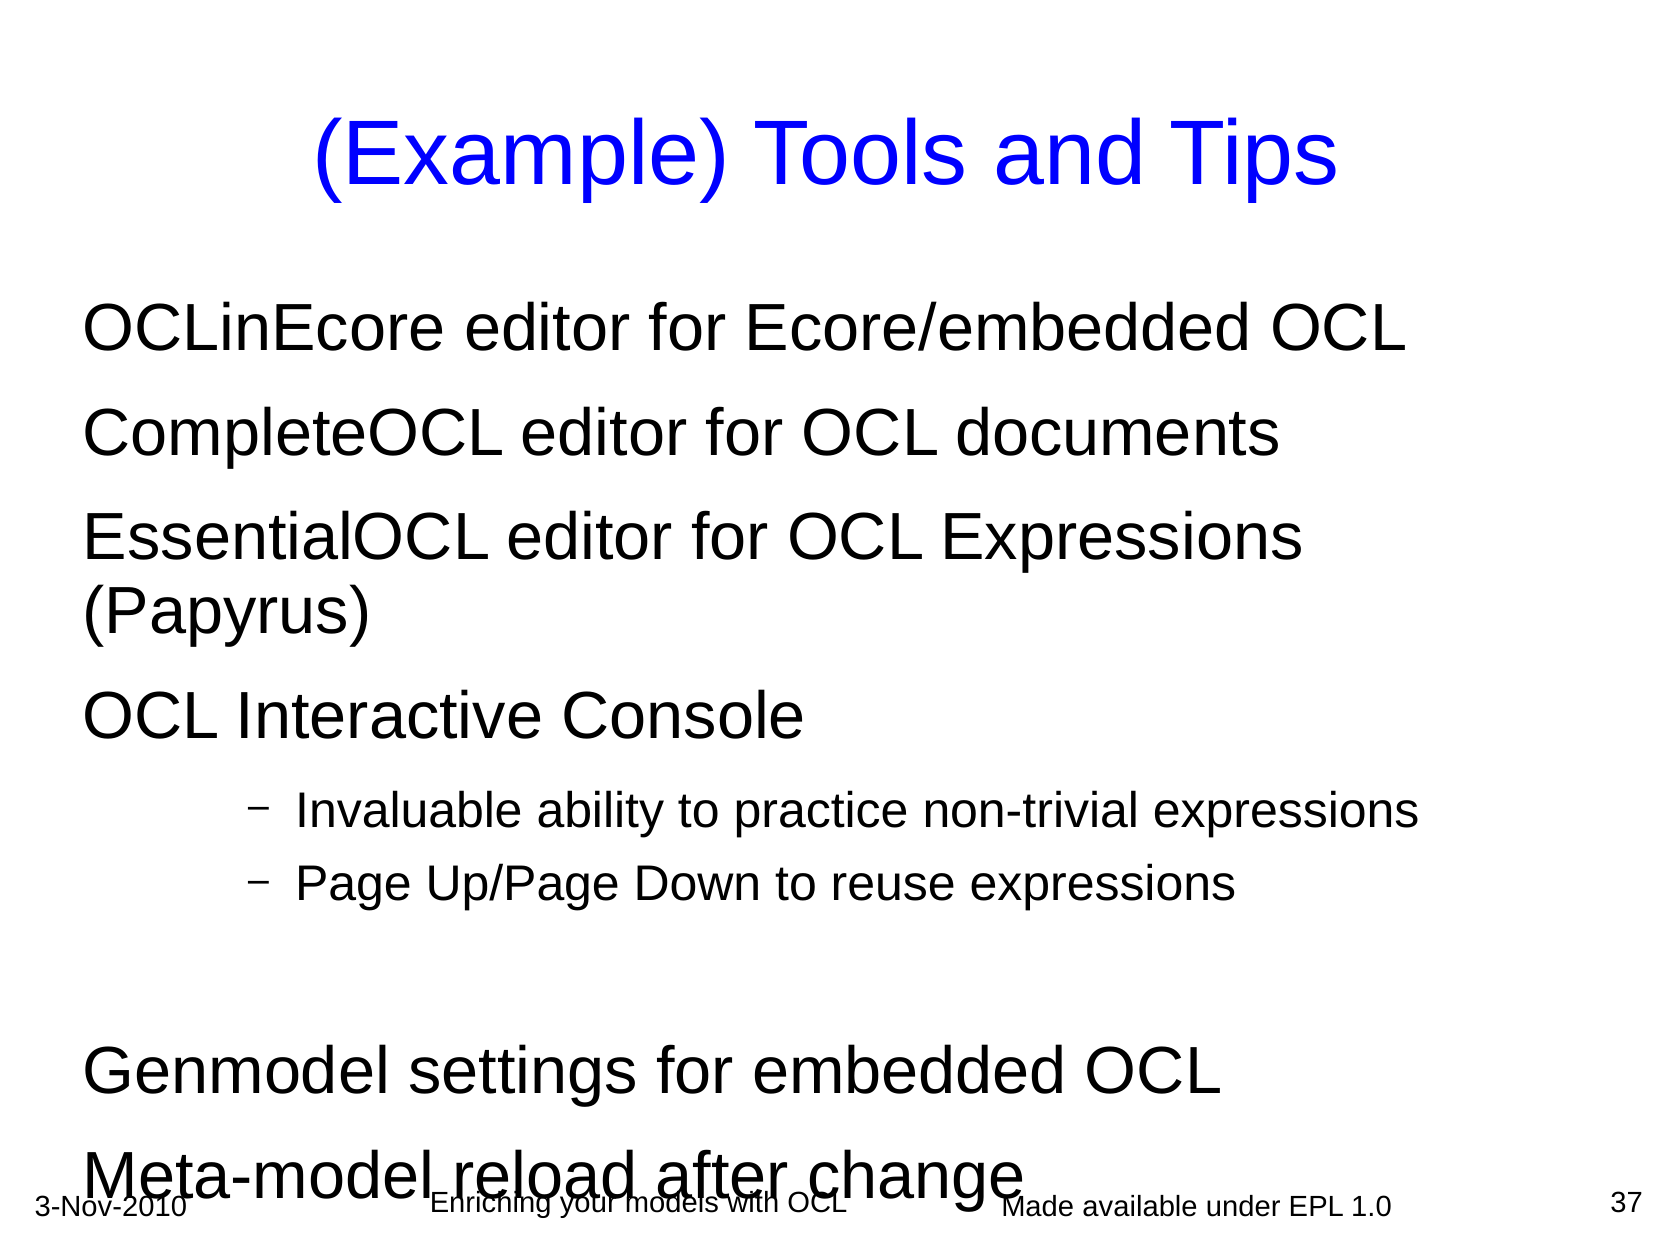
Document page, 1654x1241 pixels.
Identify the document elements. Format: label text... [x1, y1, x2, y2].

title (Example) Tools and Tips [82, 56, 1571, 250]
list OCLinEcore editor for Ecore/embedded OCL CompleteOCL editor for OCL documents EssentialOCL editor for OCL Expressions (Papyrus) OCL Interactive Console Invaluable ability to practice non-trivial expressions Page Up/Page Down to reuse expressions Genmodel settings for embedded OCL Meta-model reload after change [82, 290, 1613, 1213]
